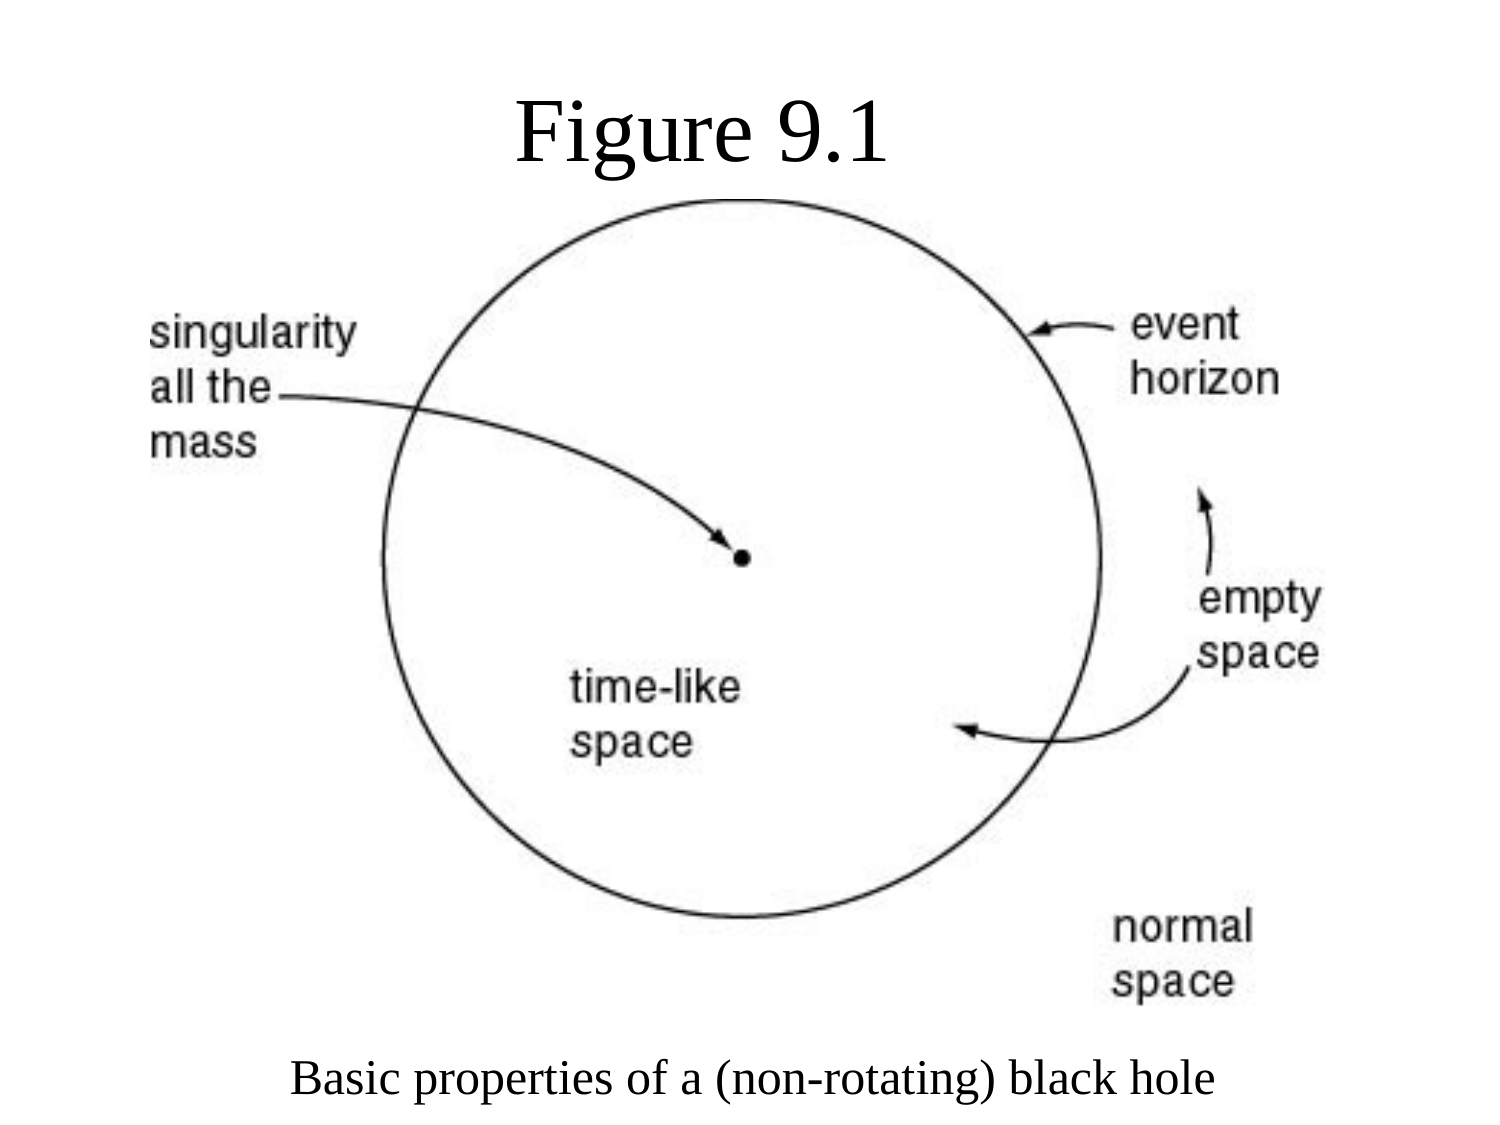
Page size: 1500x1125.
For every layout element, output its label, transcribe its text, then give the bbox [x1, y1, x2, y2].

picture [150, 199, 1325, 1010]
text_box Basic properties of a (non-rotating) black hole [275, 1037, 1238, 1113]
text_box Figure 9.1 [499, 62, 1000, 188]
